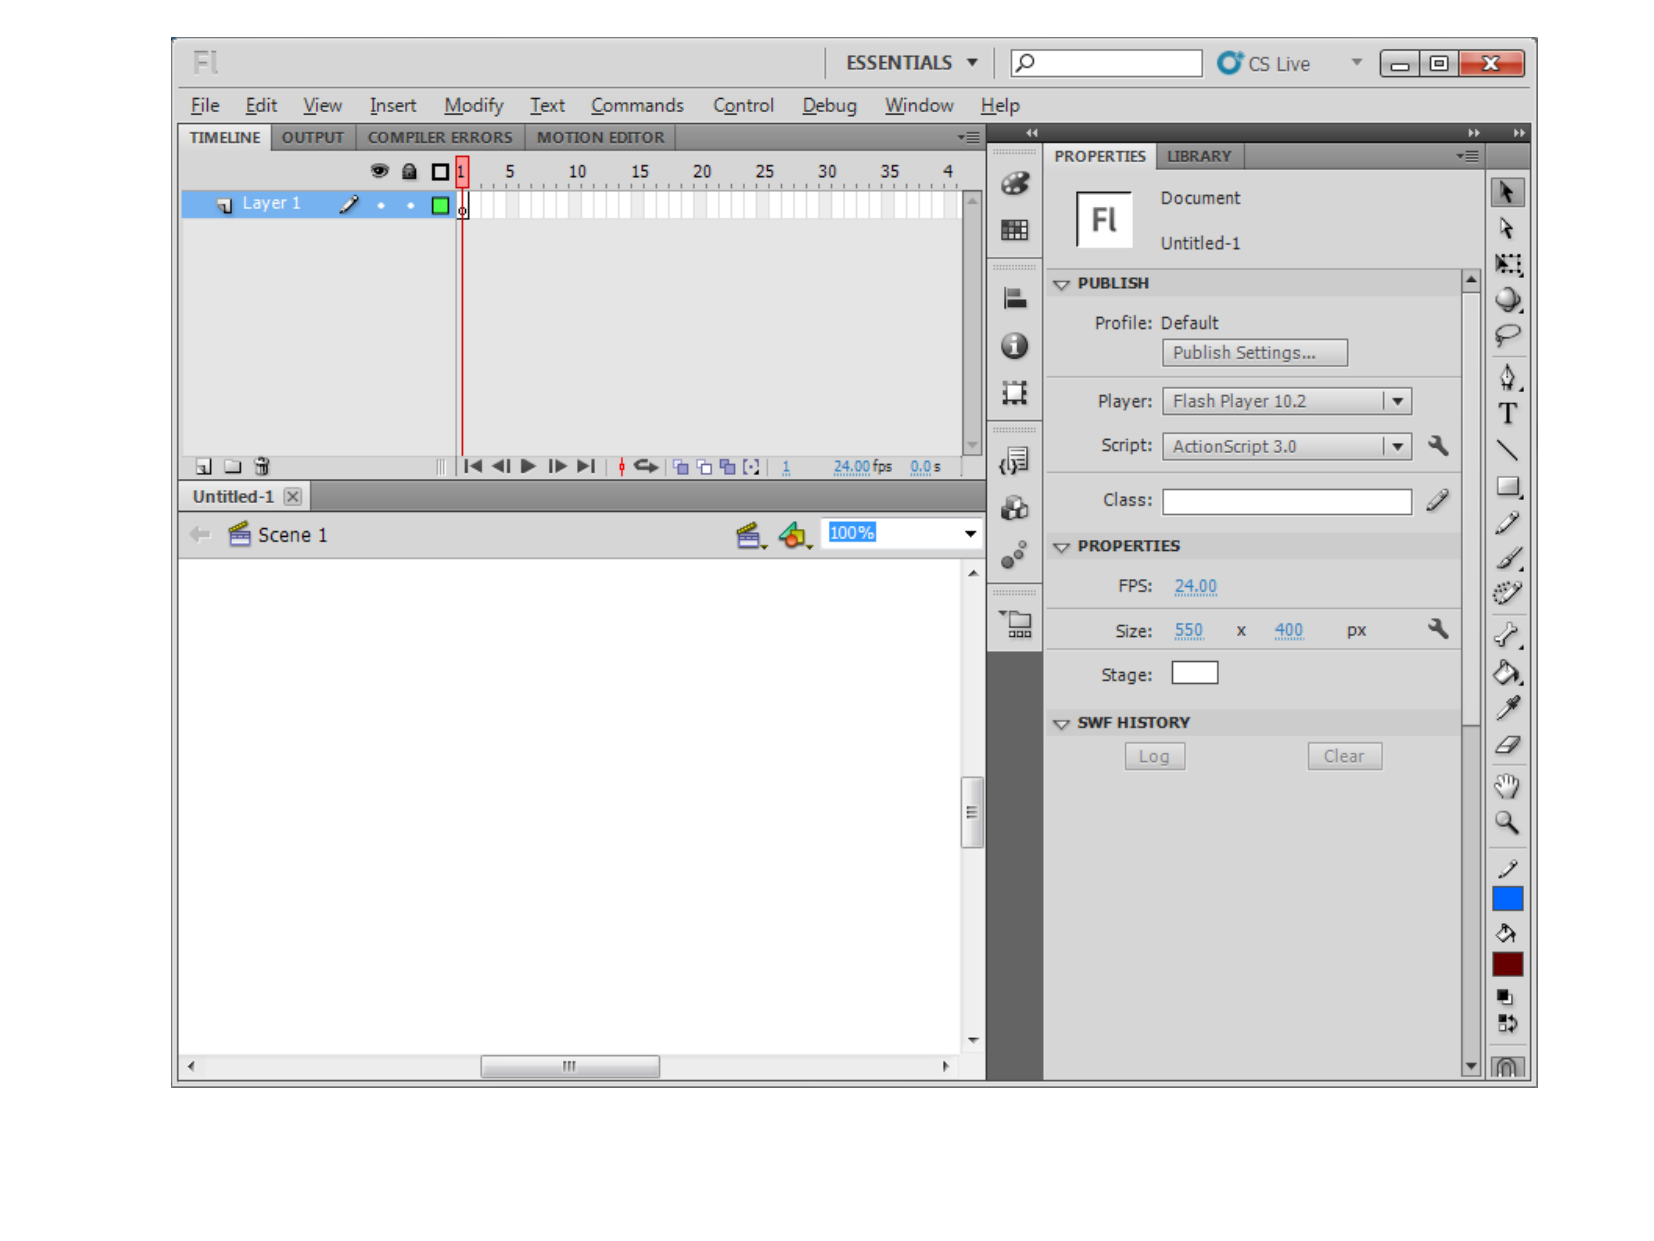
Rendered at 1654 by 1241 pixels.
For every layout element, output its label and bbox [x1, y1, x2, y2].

picture [171, 37, 1538, 1088]
